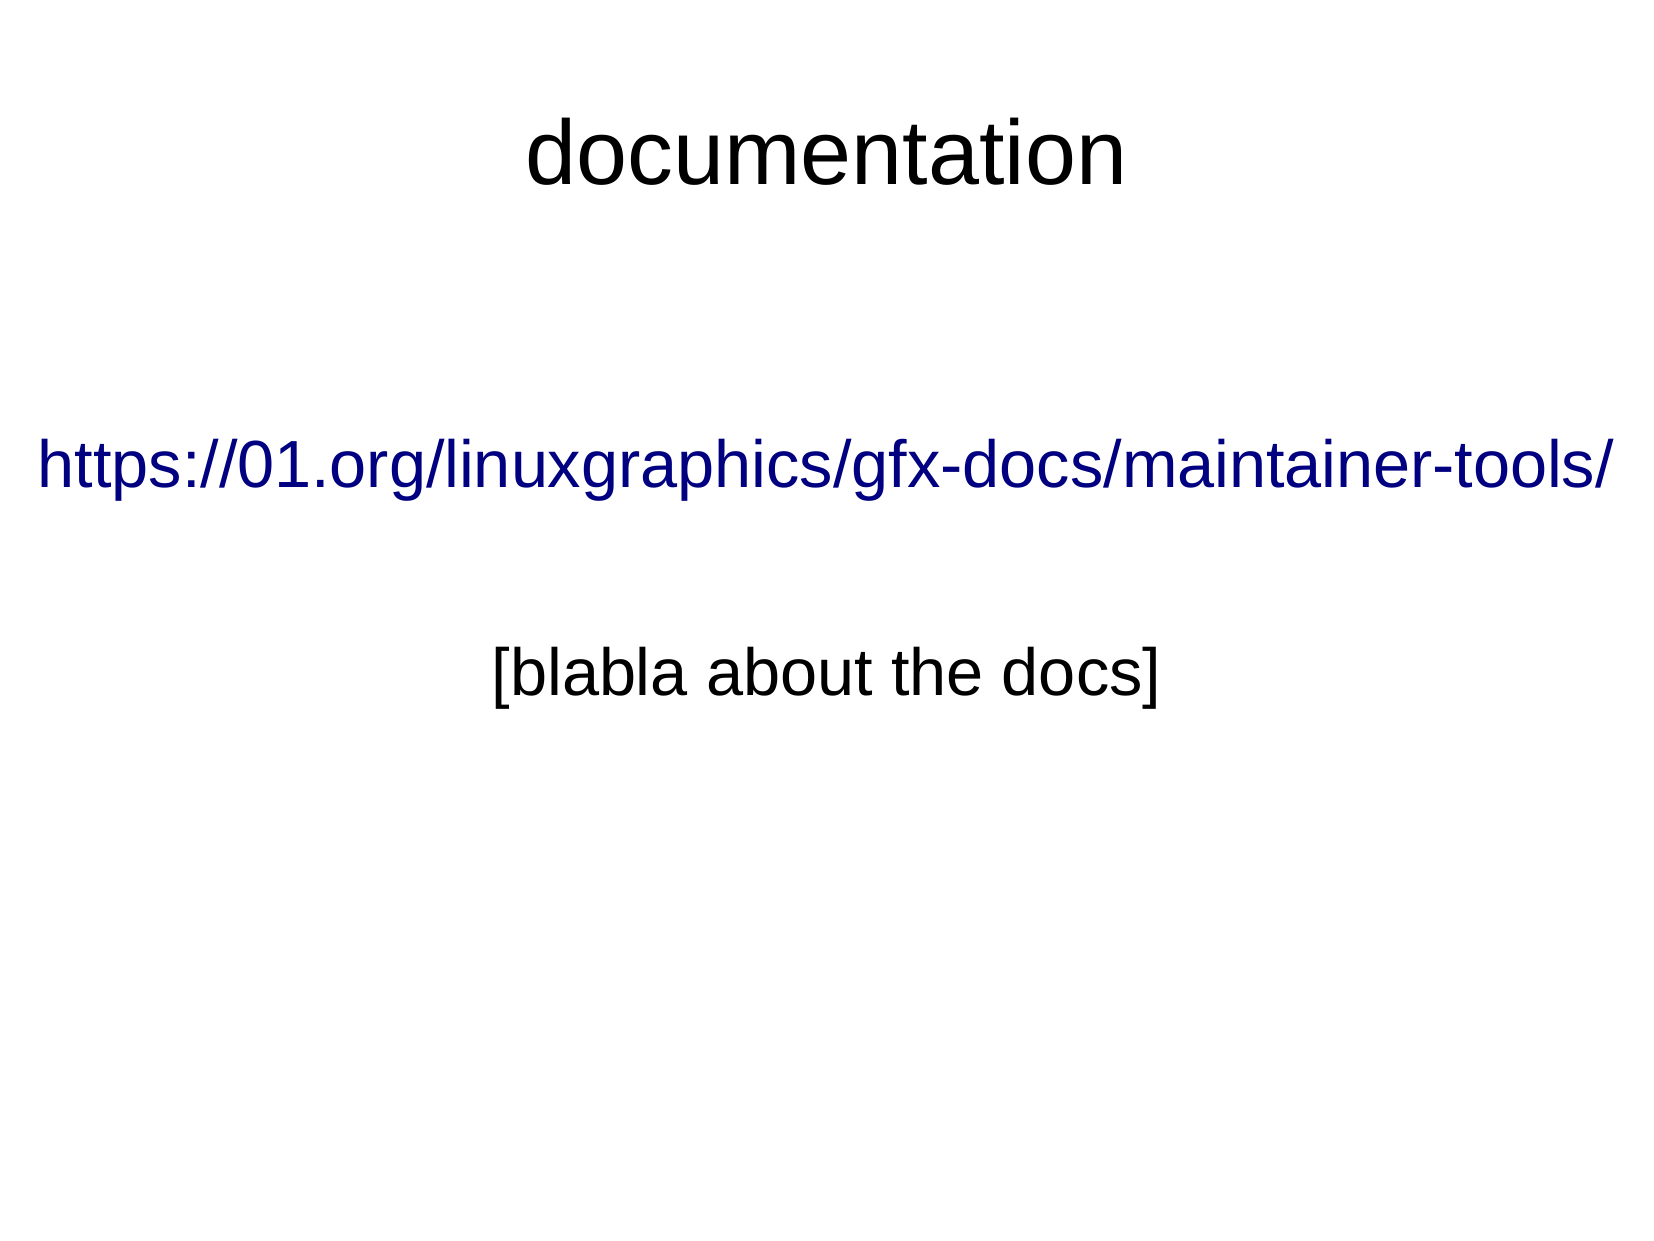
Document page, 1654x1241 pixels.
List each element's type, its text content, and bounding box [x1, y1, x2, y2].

list https://01.org/linuxgraphics/gfx-docs/maintainer-tools/ [blabla about the docs] [35, 426, 1619, 1016]
title documentation [82, 49, 1571, 257]
